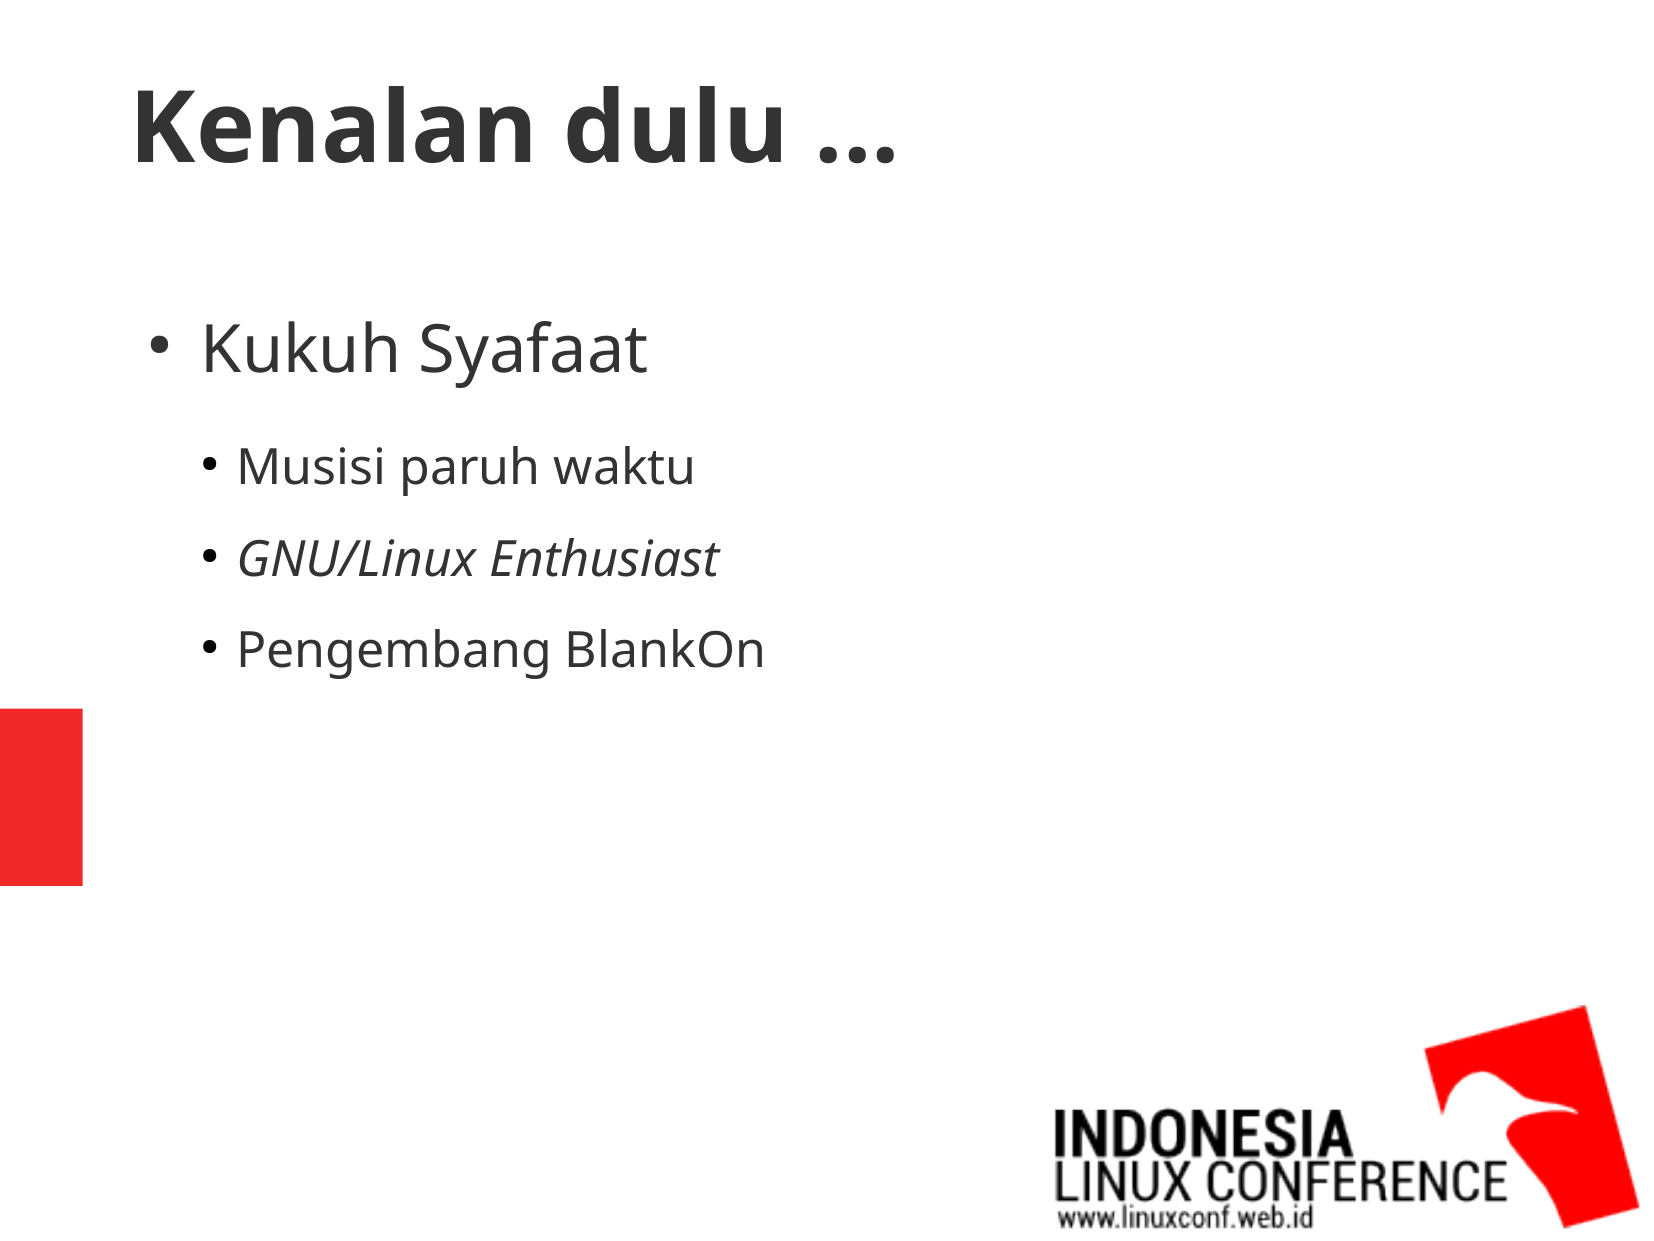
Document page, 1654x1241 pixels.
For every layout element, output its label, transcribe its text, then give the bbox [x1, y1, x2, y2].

list Kukuh Syafaat Musisi paruh waktu GNU/Linux Enthusiast Pengembang BlankOn [129, 301, 1536, 1021]
picture [1039, 994, 1654, 1241]
title Kenalan dulu ... [129, 5, 1536, 243]
